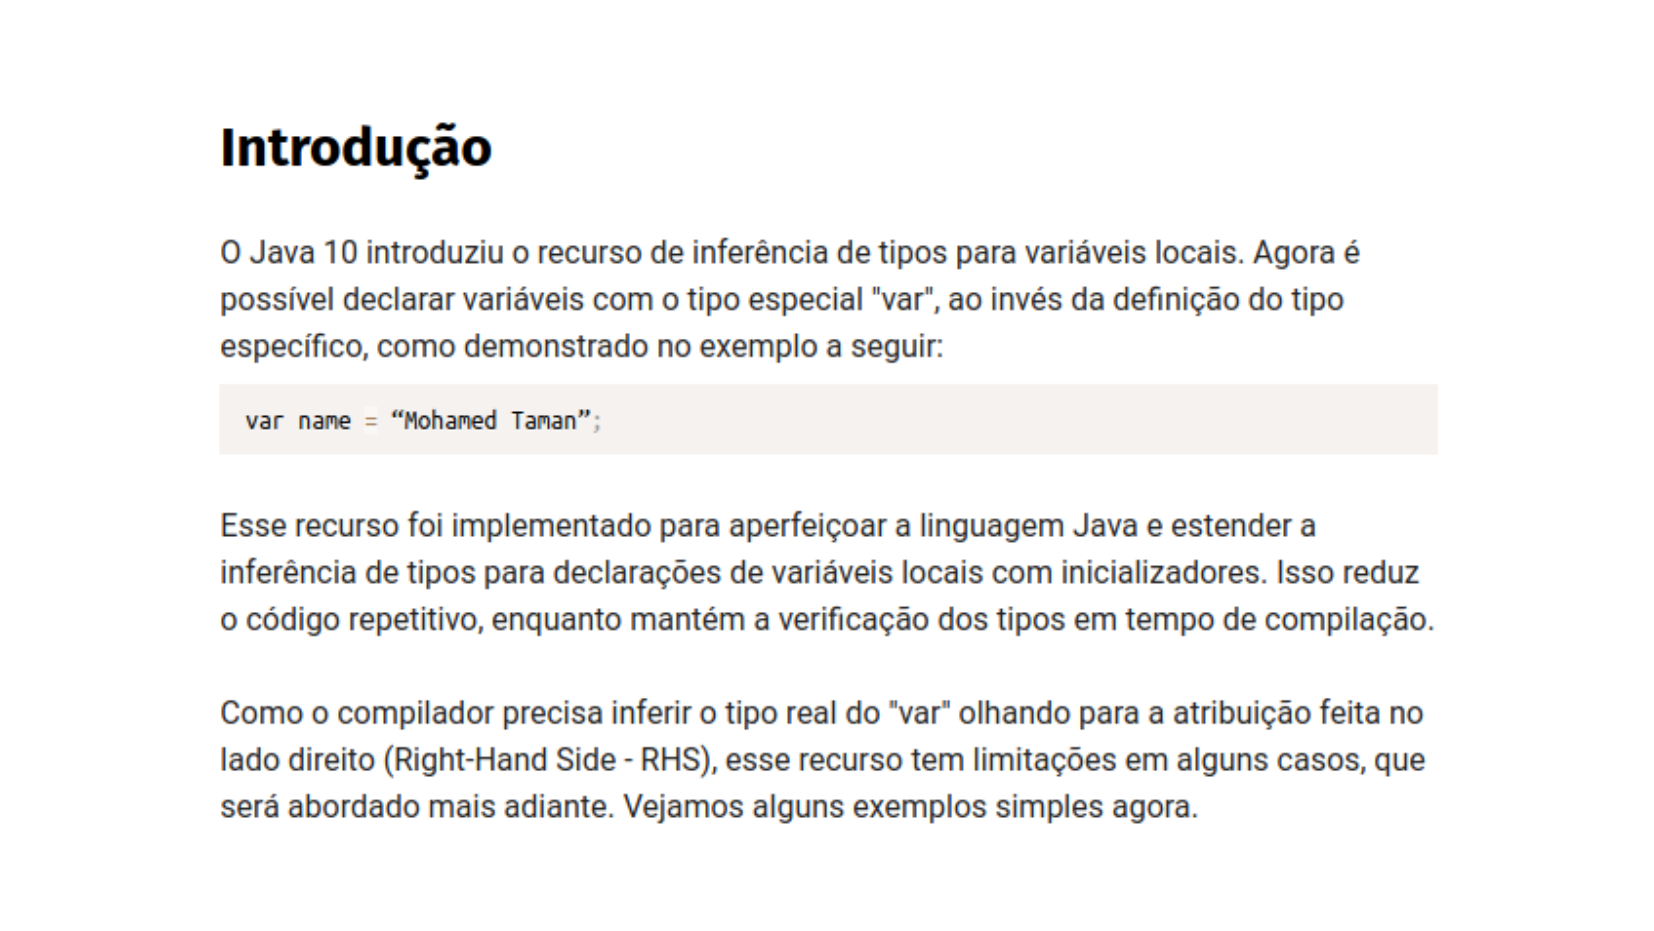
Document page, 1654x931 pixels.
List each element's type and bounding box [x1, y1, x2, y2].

picture [179, 94, 1489, 853]
